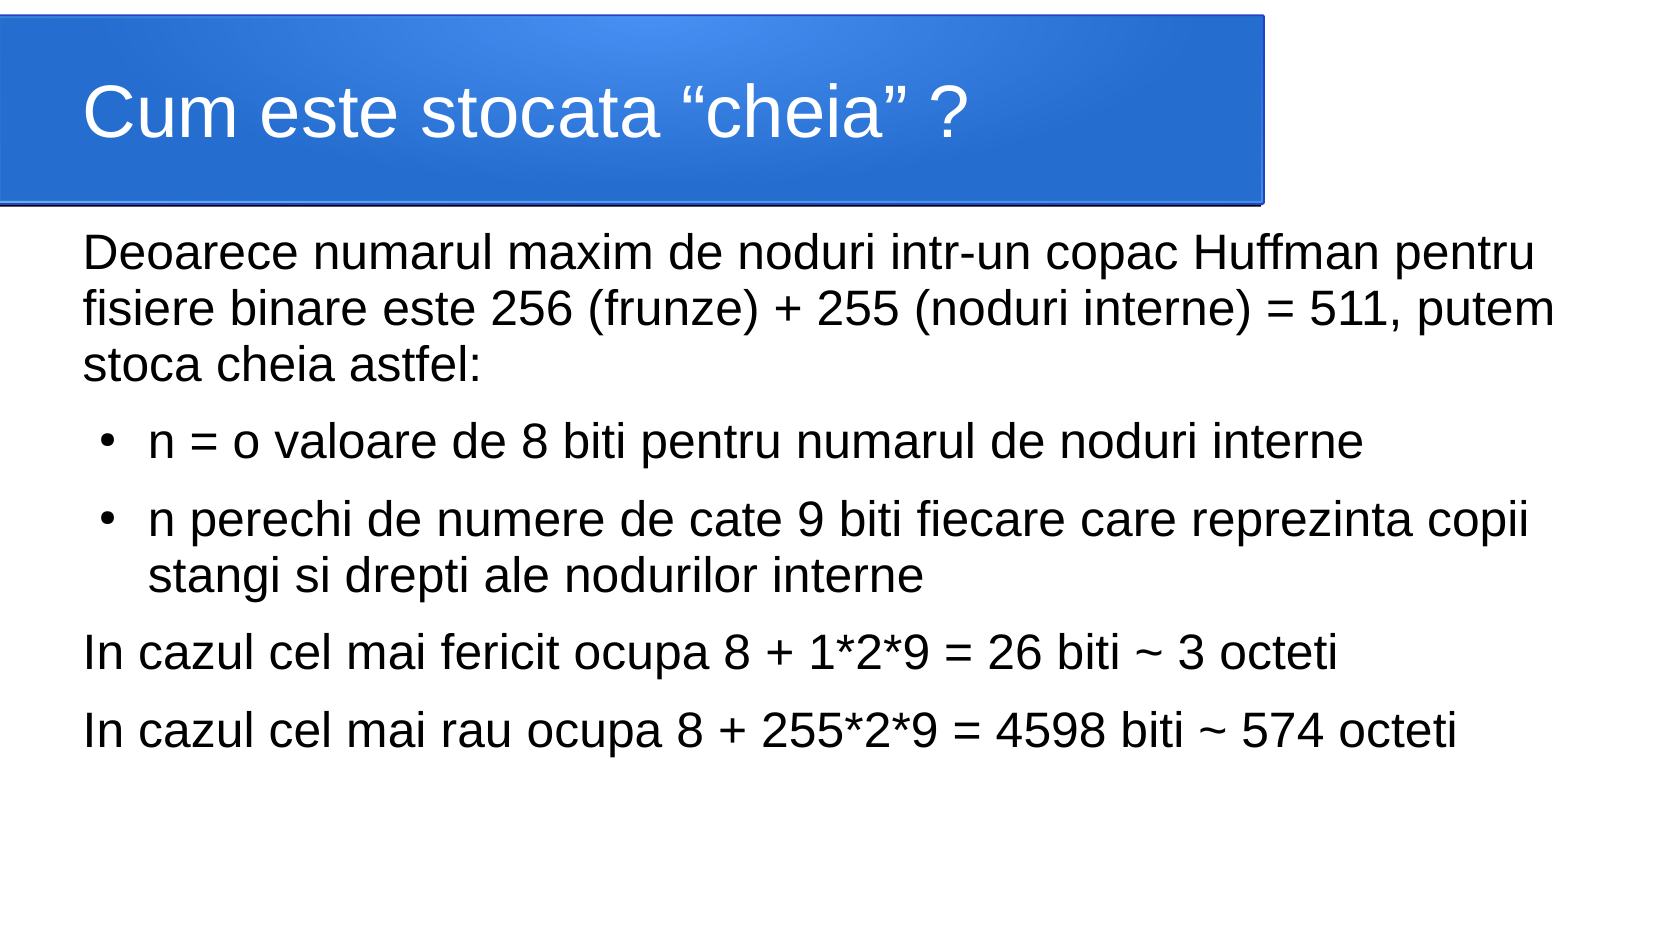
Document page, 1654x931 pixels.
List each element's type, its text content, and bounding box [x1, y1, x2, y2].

list Deoarece numarul maxim de noduri intr-un copac Huffman pentru fisiere binare este 256 (frunze) + 255 (noduri interne) = 511, putem stoca cheia astfel: n = o valoare de 8 biti pentru numarul de noduri interne n perechi de numere de cate 9 biti fiecare care reprezinta copii stangi si drepti ale nodurilor interne In cazul cel mai fericit ocupa 8 + 1*2*9 = 26 biti ~ 3 octeti In cazul cel mai rau ocupa 8 + 255*2*9 = 4598 biti ~ 574 octeti [82, 224, 1571, 764]
title Cum este stocata “cheia” ? [82, 35, 1235, 189]
